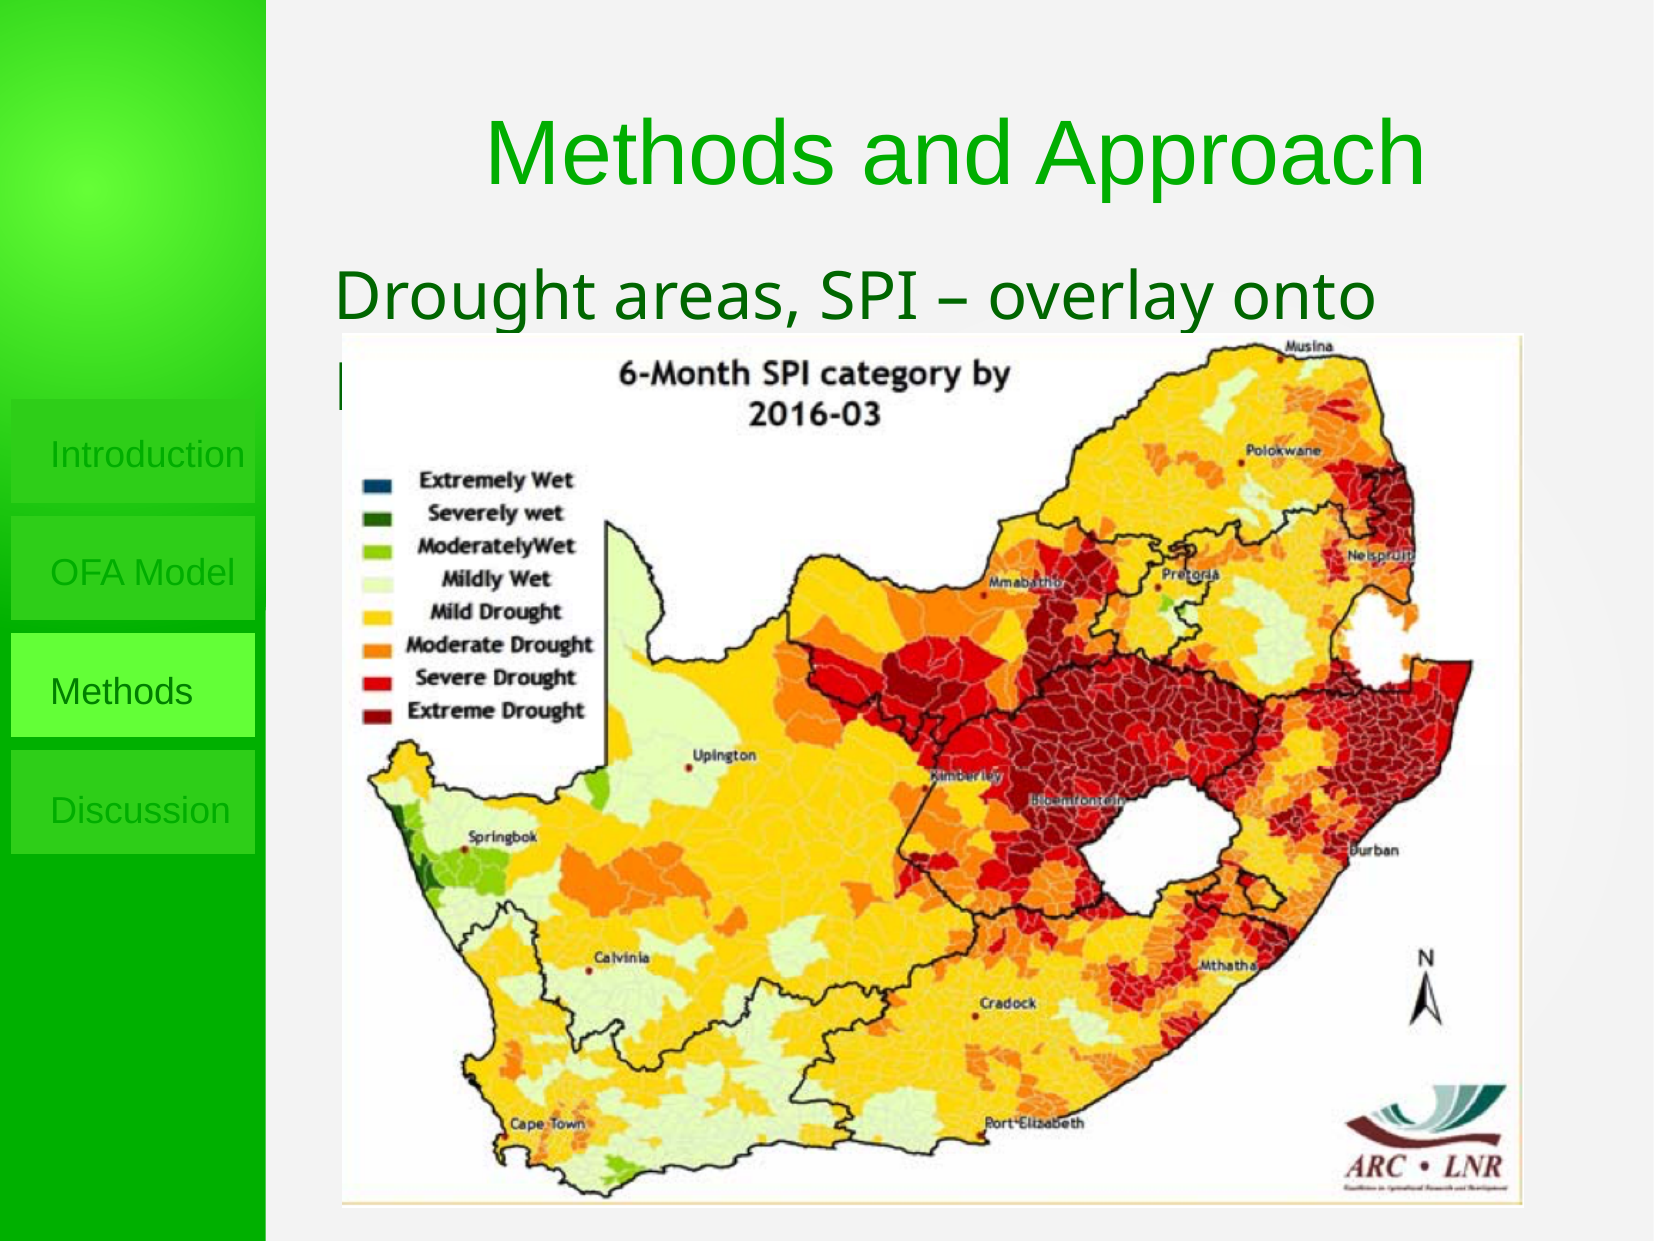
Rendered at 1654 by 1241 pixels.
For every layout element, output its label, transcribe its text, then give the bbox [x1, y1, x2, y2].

text_box Discussion [35, 781, 292, 839]
text_box Methods [35, 663, 265, 720]
text_box Introduction [35, 425, 319, 483]
title Methods and Approach [389, 49, 1524, 257]
text_box OFA Model [35, 544, 252, 602]
text_box Drought areas, SPI – overlay onto LZs [318, 240, 1501, 334]
picture [342, 333, 1524, 1208]
